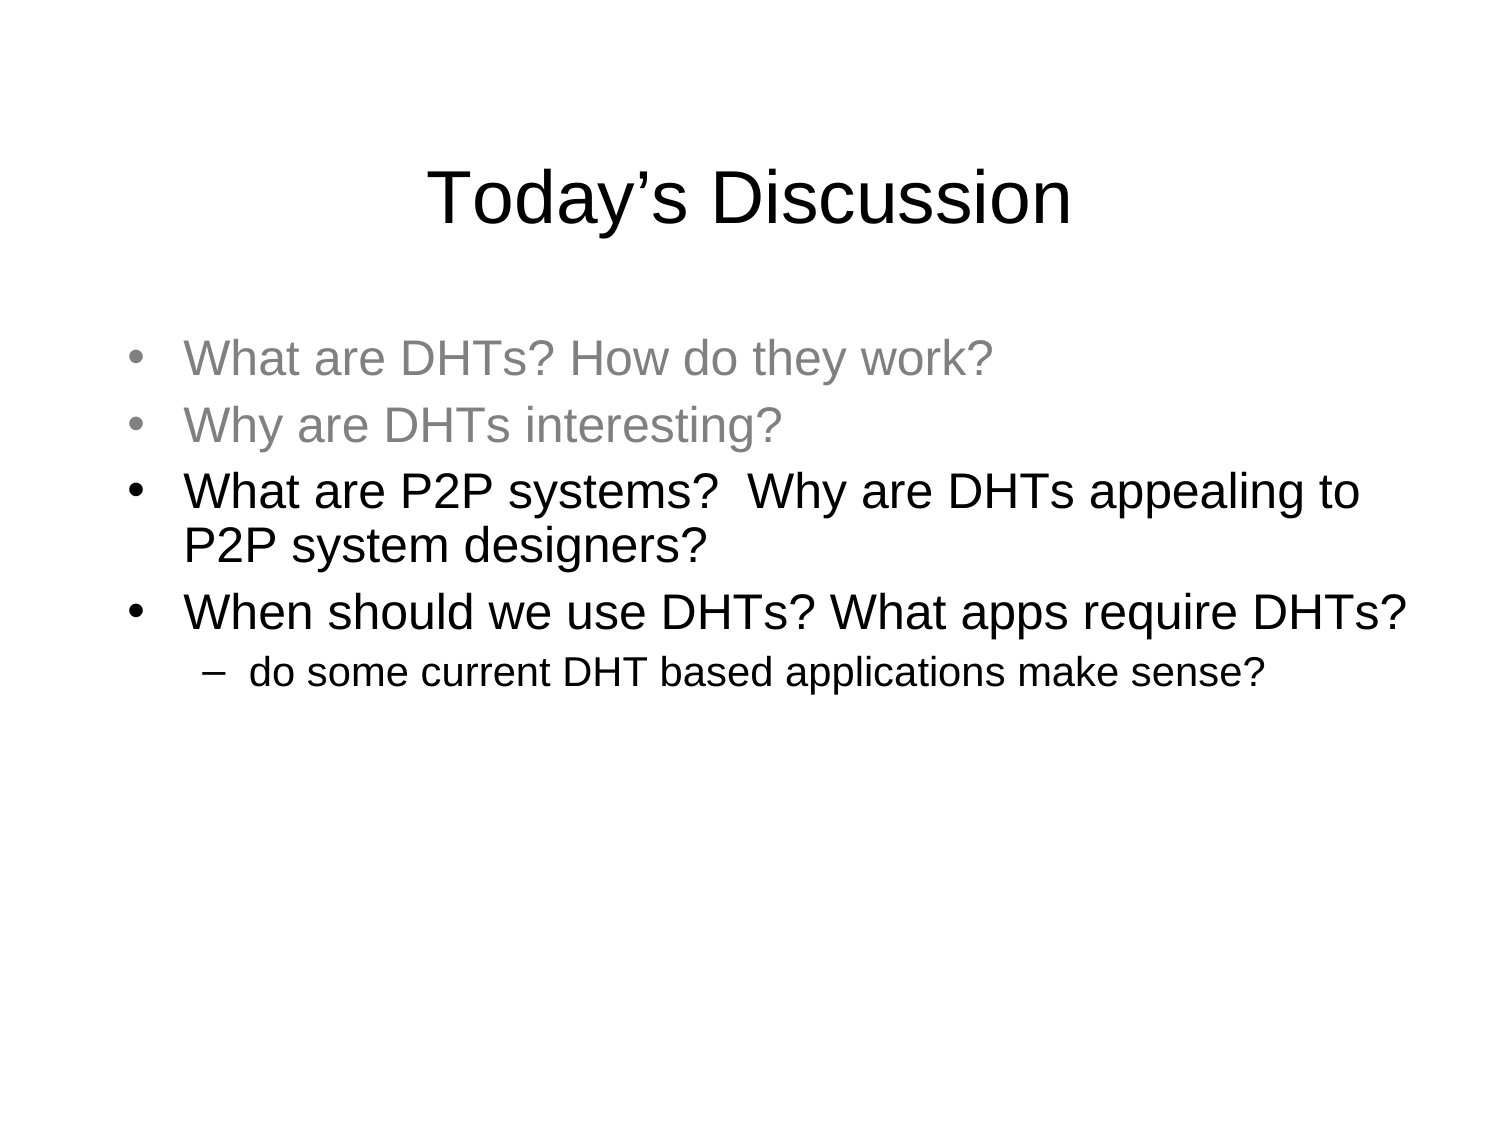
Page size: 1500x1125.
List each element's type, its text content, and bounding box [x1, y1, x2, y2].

title Today’s Discussion [112, 99, 1388, 288]
list What are DHTs? How do they work? Why are DHTs interesting? What are P2P systems? Why are DHTs appealing to P2P system designers? When should we use DHTs? What apps require DHTs? do some current DHT based applications make sense? [112, 324, 1438, 1000]
